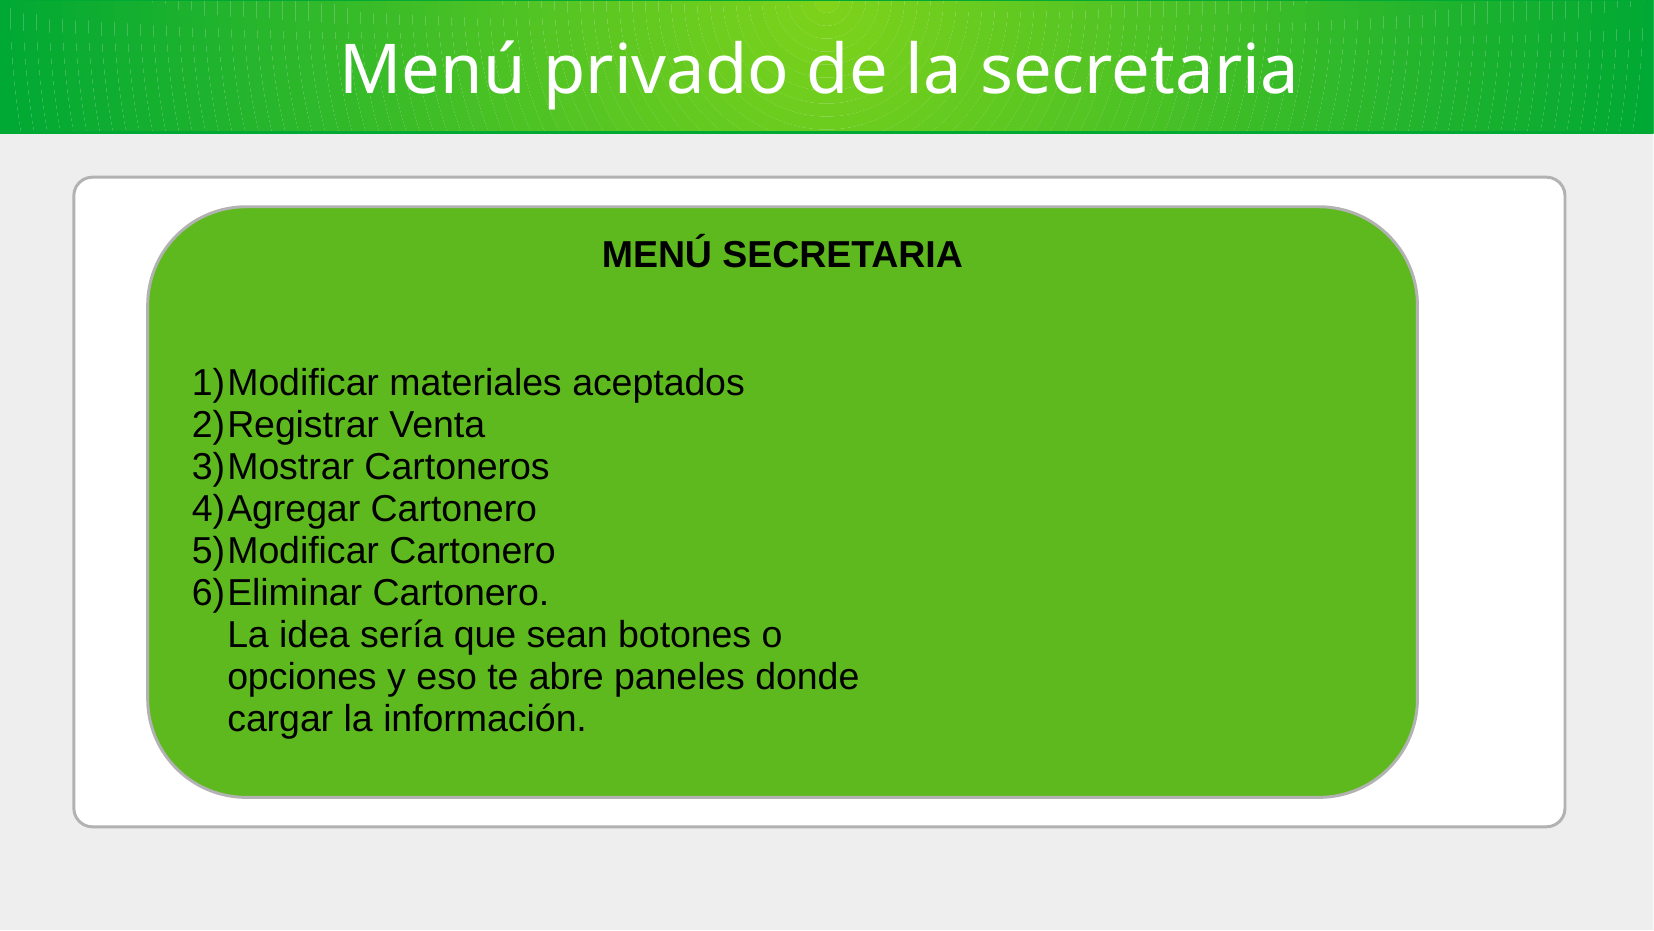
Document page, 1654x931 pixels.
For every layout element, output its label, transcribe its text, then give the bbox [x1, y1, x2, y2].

text_box MENÚ SECRETARIA [147, 206, 1418, 798]
text_box Modificar materiales aceptados Registrar Venta Mostrar Cartoneros Agregar Cartonero Modificar Cartonero Eliminar Cartonero. La idea sería que sean botones o opciones y eso te abre paneles donde cargar la información. [177, 354, 945, 650]
title Menú privado de la secretaria [73, 14, 1565, 119]
